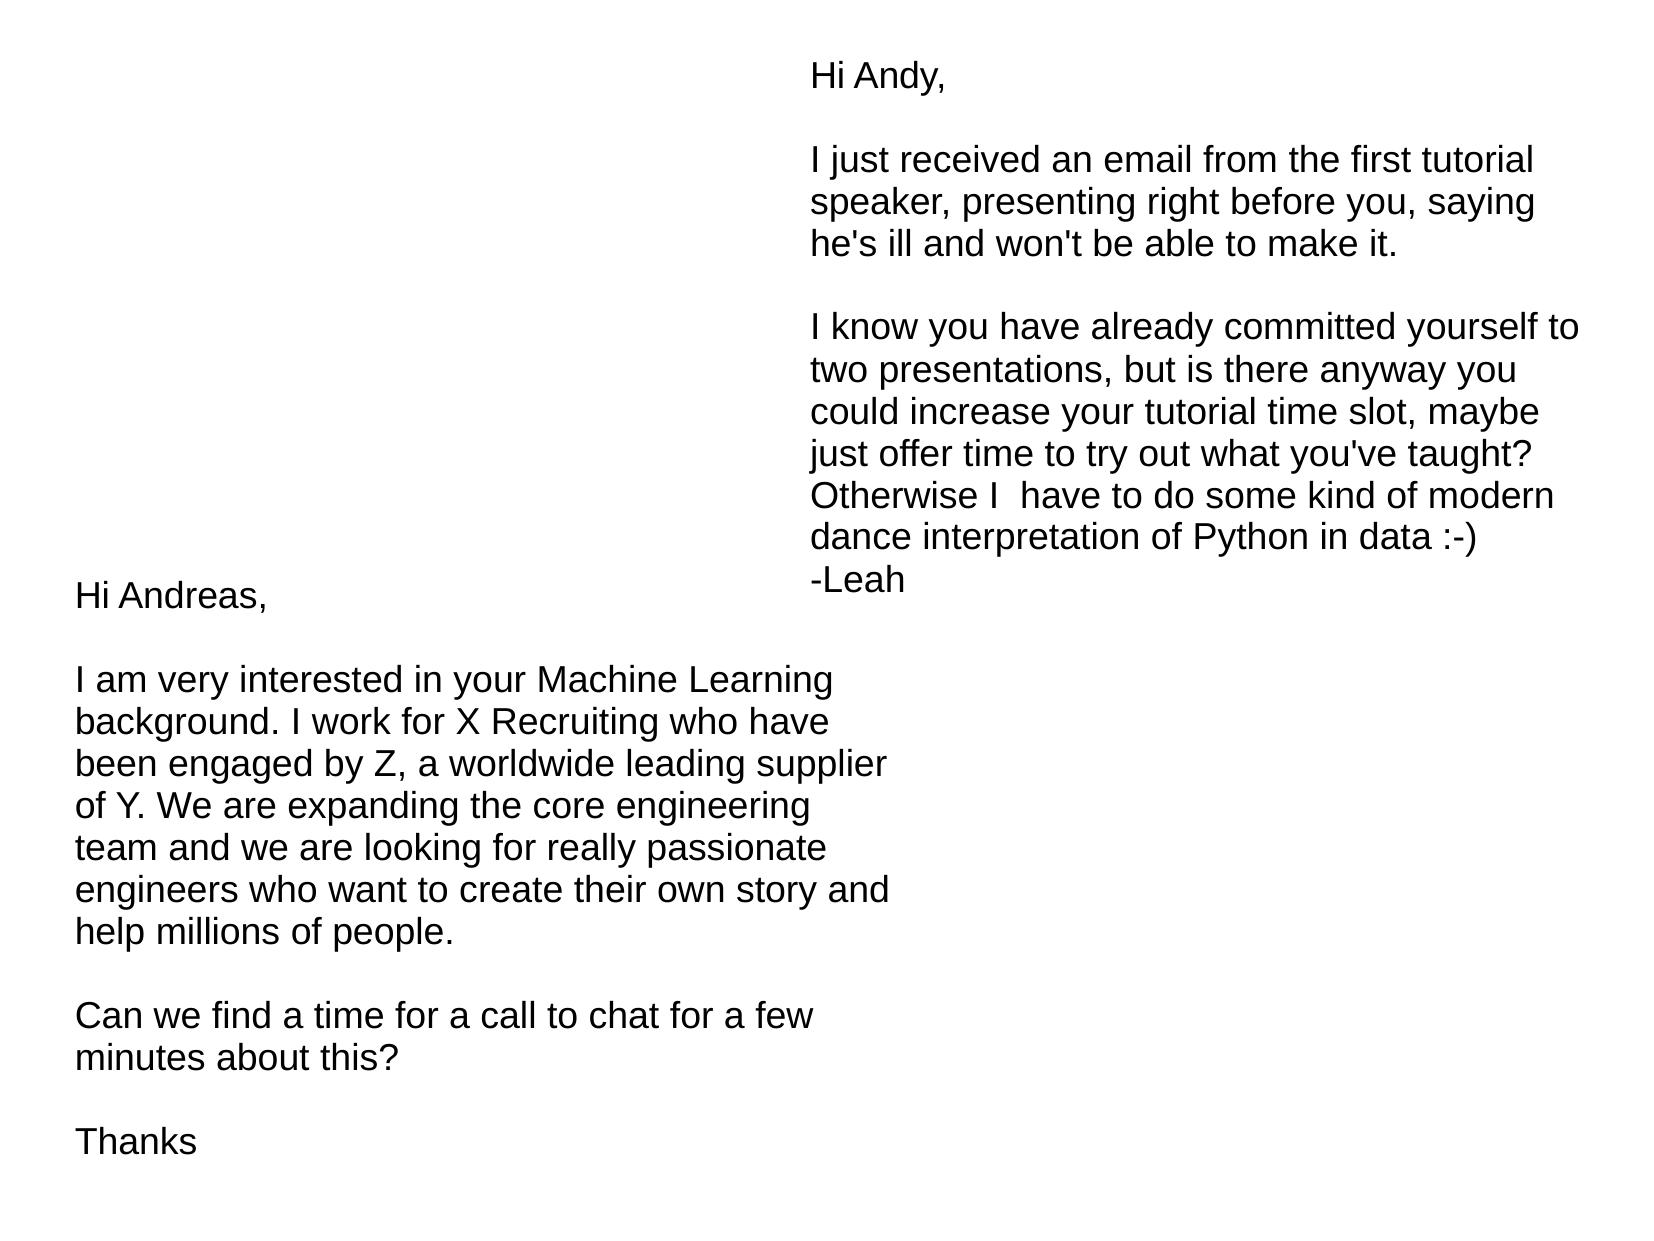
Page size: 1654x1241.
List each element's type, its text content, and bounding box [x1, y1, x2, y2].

subtitle Hi Andy, I just received an email from the first tutorial speaker, presenting right before you, saying he's ill and won't be able to make it. I know you have already committed yourself to two presentations, but is there anyway you could increase your tutorial time slot, maybe just offer time to try out what you've taught? Otherwise I have to do some kind of modern dance interpretation of Python in data :-) -Leah [810, 54, 1606, 601]
text_box Hi Andreas, I am very interested in your Machine Learning background. I work for X Recruiting who have been engaged by Z, a worldwide leading supplier of Y. We are expanding the core engineering team and we are looking for really passionate engineers who want to create their own story and help millions of people. Can we find a time for a call to chat for a few minutes about this? Thanks [60, 567, 916, 1171]
